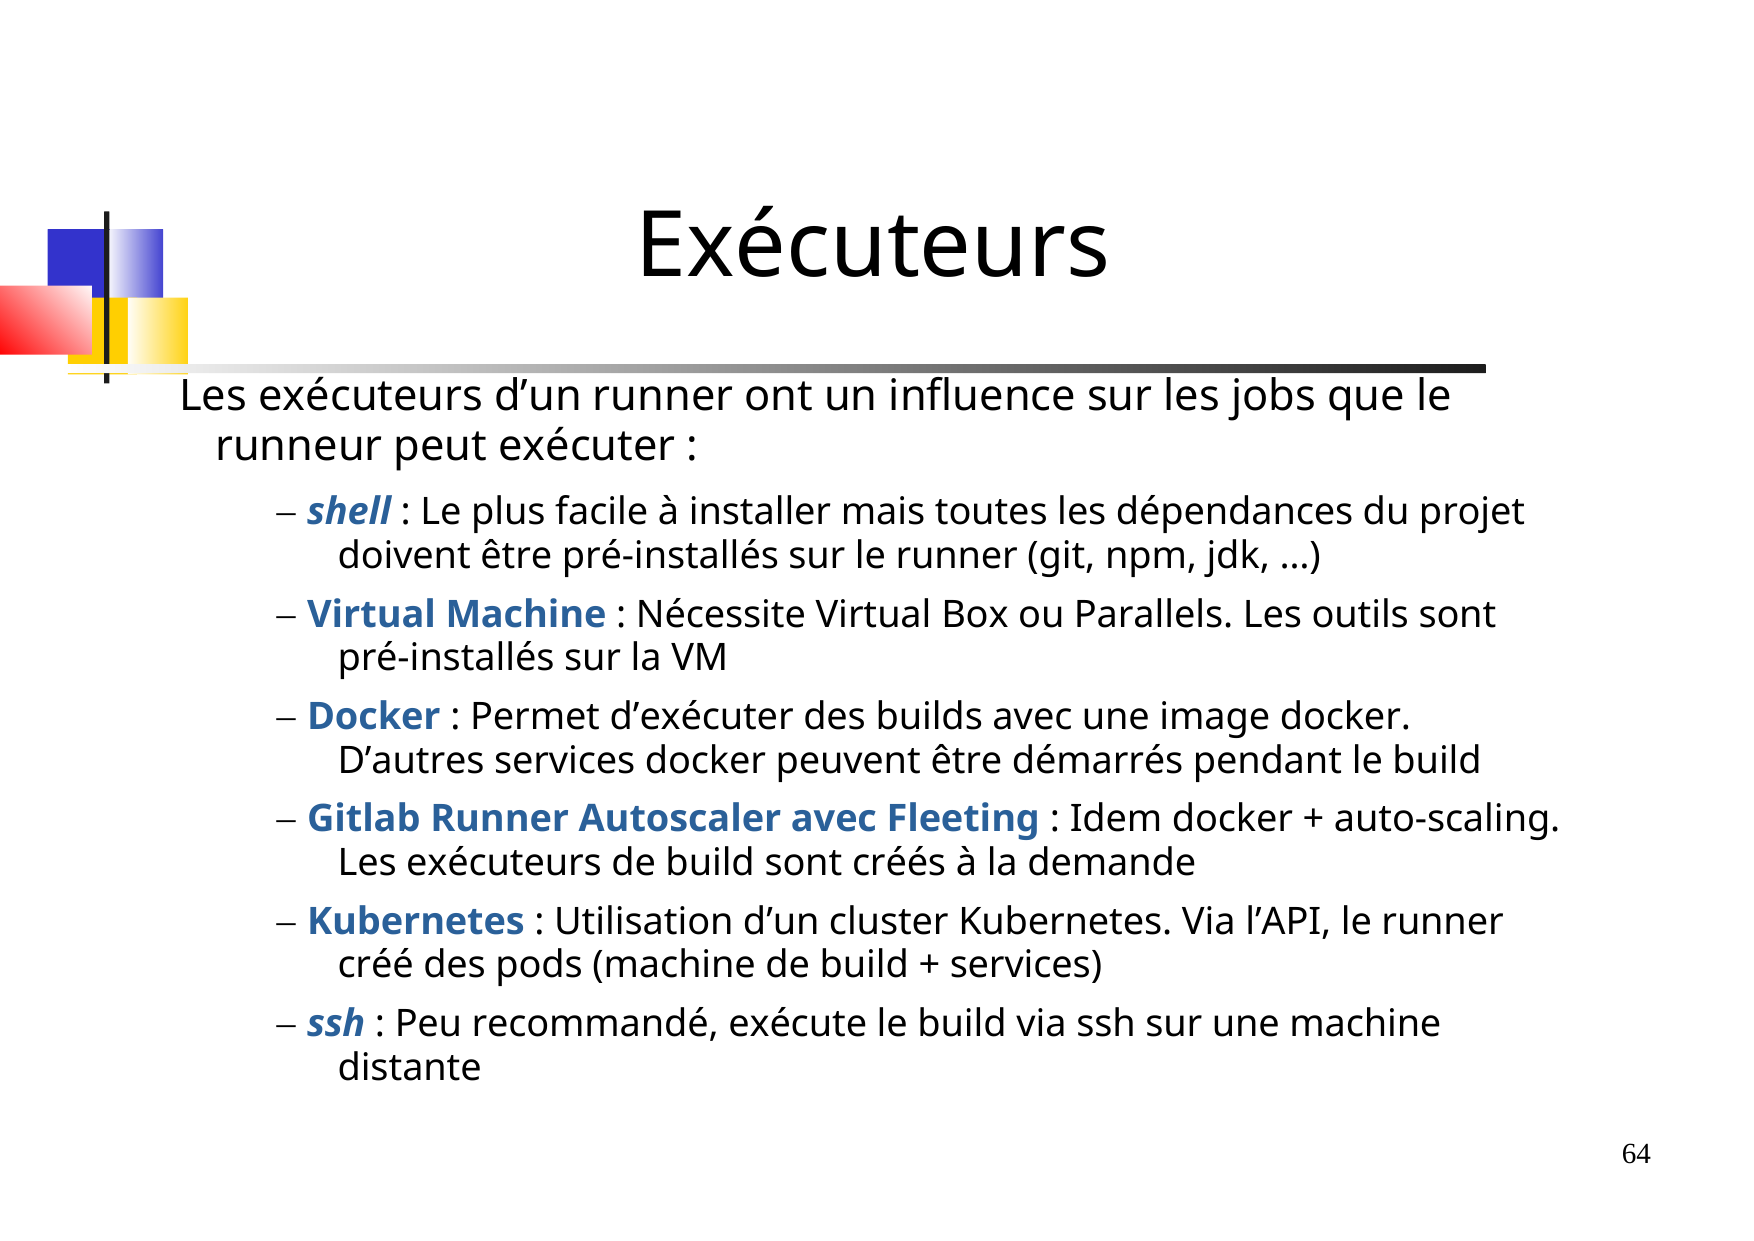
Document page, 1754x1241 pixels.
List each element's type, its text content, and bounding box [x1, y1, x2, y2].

list Les exécuteurs d’un runner ont un influence sur les jobs que le runneur peut exécuter : shell : Le plus facile à installer mais toutes les dépendances du projet doivent être pré-installés sur le runner (git, npm, jdk, …) Virtual Machine : Nécessite Virtual Box ou Parallels. Les outils sont pré-installés sur la VM Docker : Permet d’exécuter des builds avec une image docker. D’autres services docker peuvent être démarrés pendant le build Gitlab Runner Autoscaler avec Fleeting : Idem docker + auto-scaling. Les exécuteurs de build sont créés à la demande Kubernetes : Utilisation d’un cluster Kubernetes. Via l’API, le runner créé des pods (machine de build + services) ssh : Peu recommandé, exécute le build via ssh sur une machine distante [179, 371, 1567, 1091]
title Exécuteurs [179, 139, 1567, 351]
